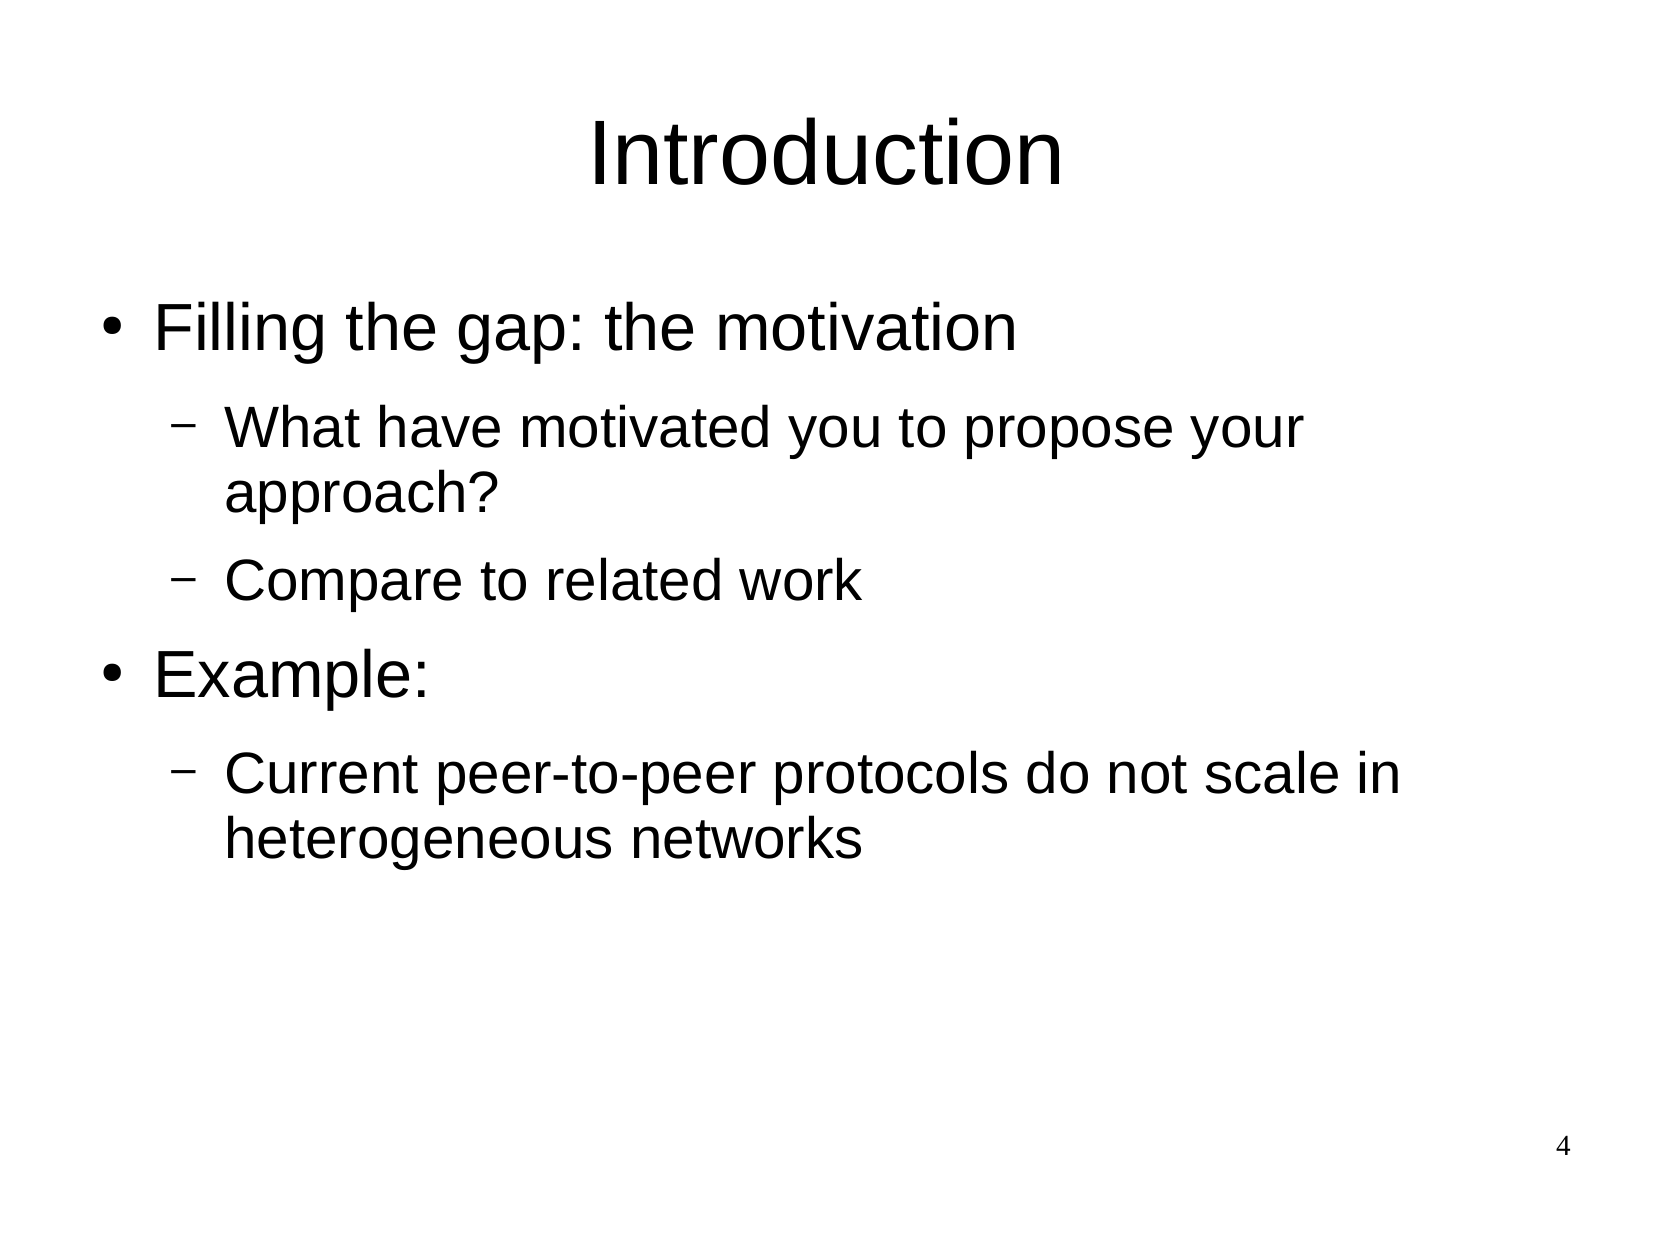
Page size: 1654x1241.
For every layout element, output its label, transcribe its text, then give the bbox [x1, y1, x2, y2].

list Filling the gap: the motivation What have motivated you to propose your approach? Compare to related work Example: Current peer-to-peer protocols do not scale in heterogeneous networks [82, 290, 1538, 1010]
title Introduction [82, 49, 1571, 257]
